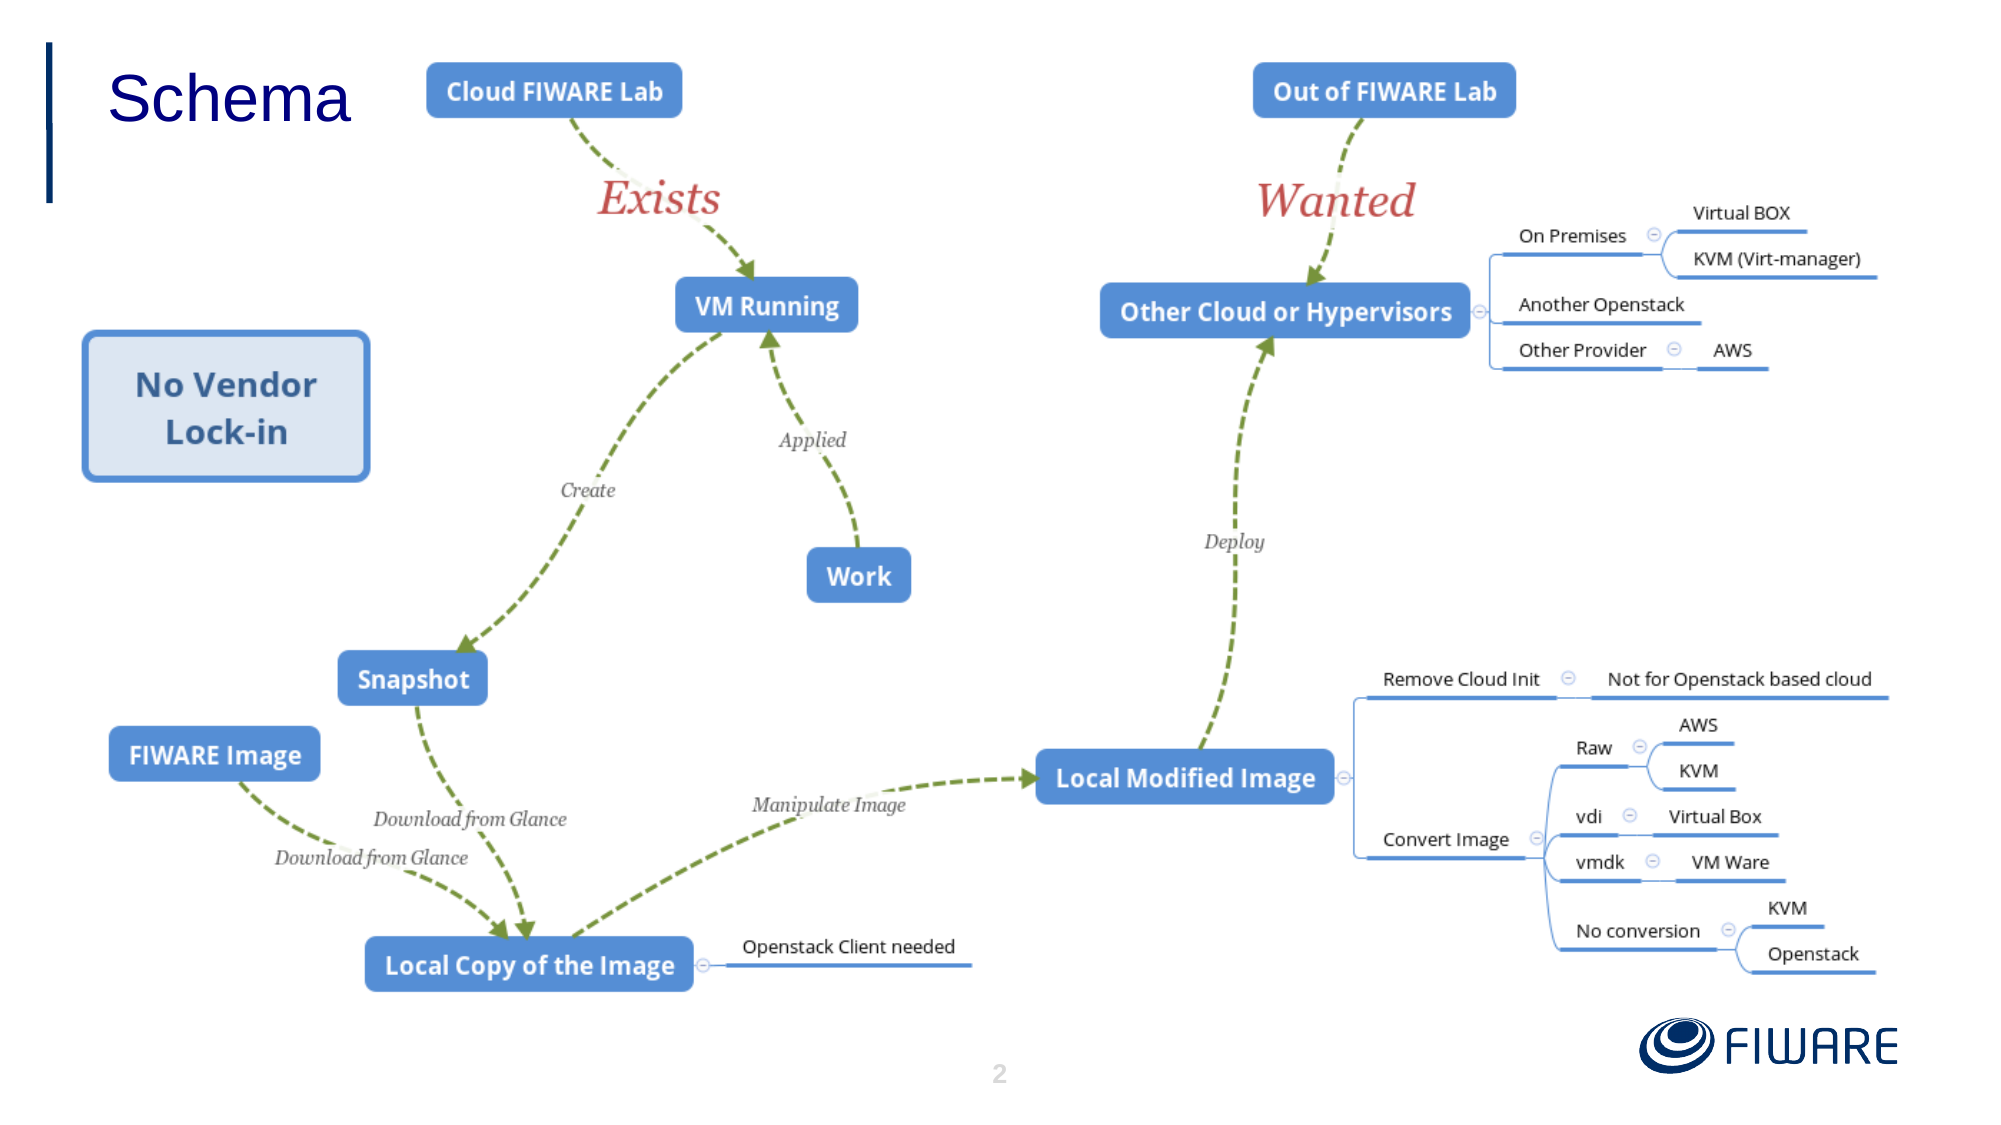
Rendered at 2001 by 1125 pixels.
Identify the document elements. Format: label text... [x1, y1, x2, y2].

picture [59, 41, 1914, 1077]
title Schema [92, 47, 1704, 201]
slide_number <number> [887, 1042, 1113, 1103]
